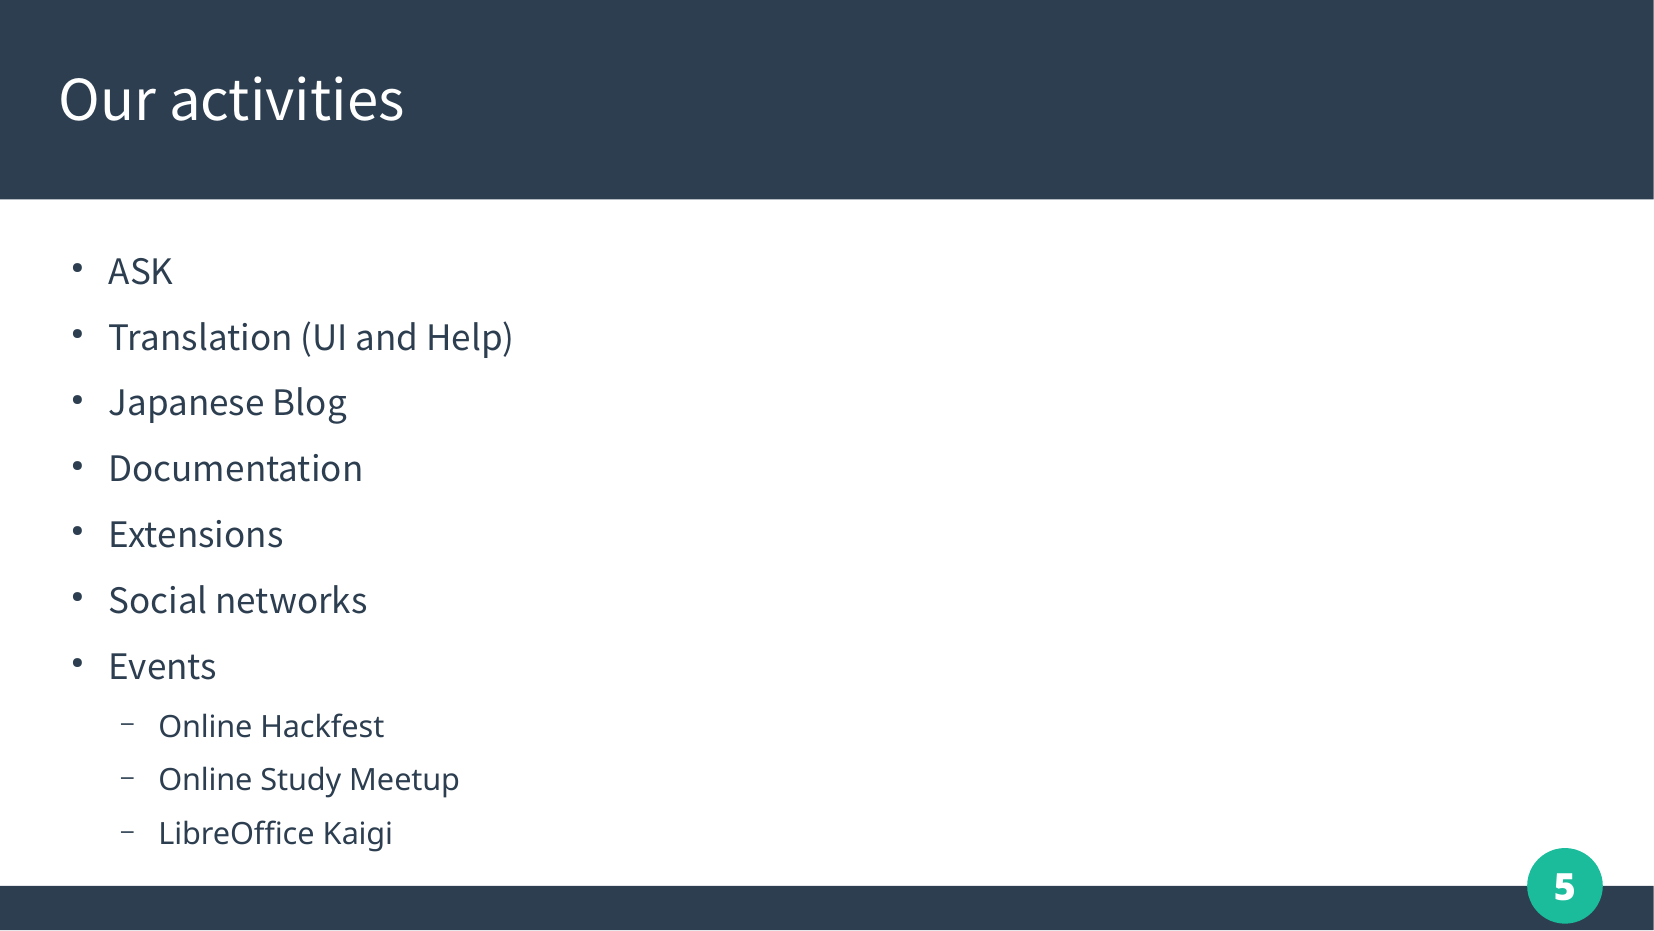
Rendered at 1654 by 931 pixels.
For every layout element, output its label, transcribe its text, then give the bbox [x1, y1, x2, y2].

title Our activities [59, 37, 1595, 155]
list ASK Translation (UI and Help) Japanese Blog Documentation Extensions Social networks Events Online Hackfest Online Study Meetup LibreOffice Kaigi [59, 243, 1595, 864]
